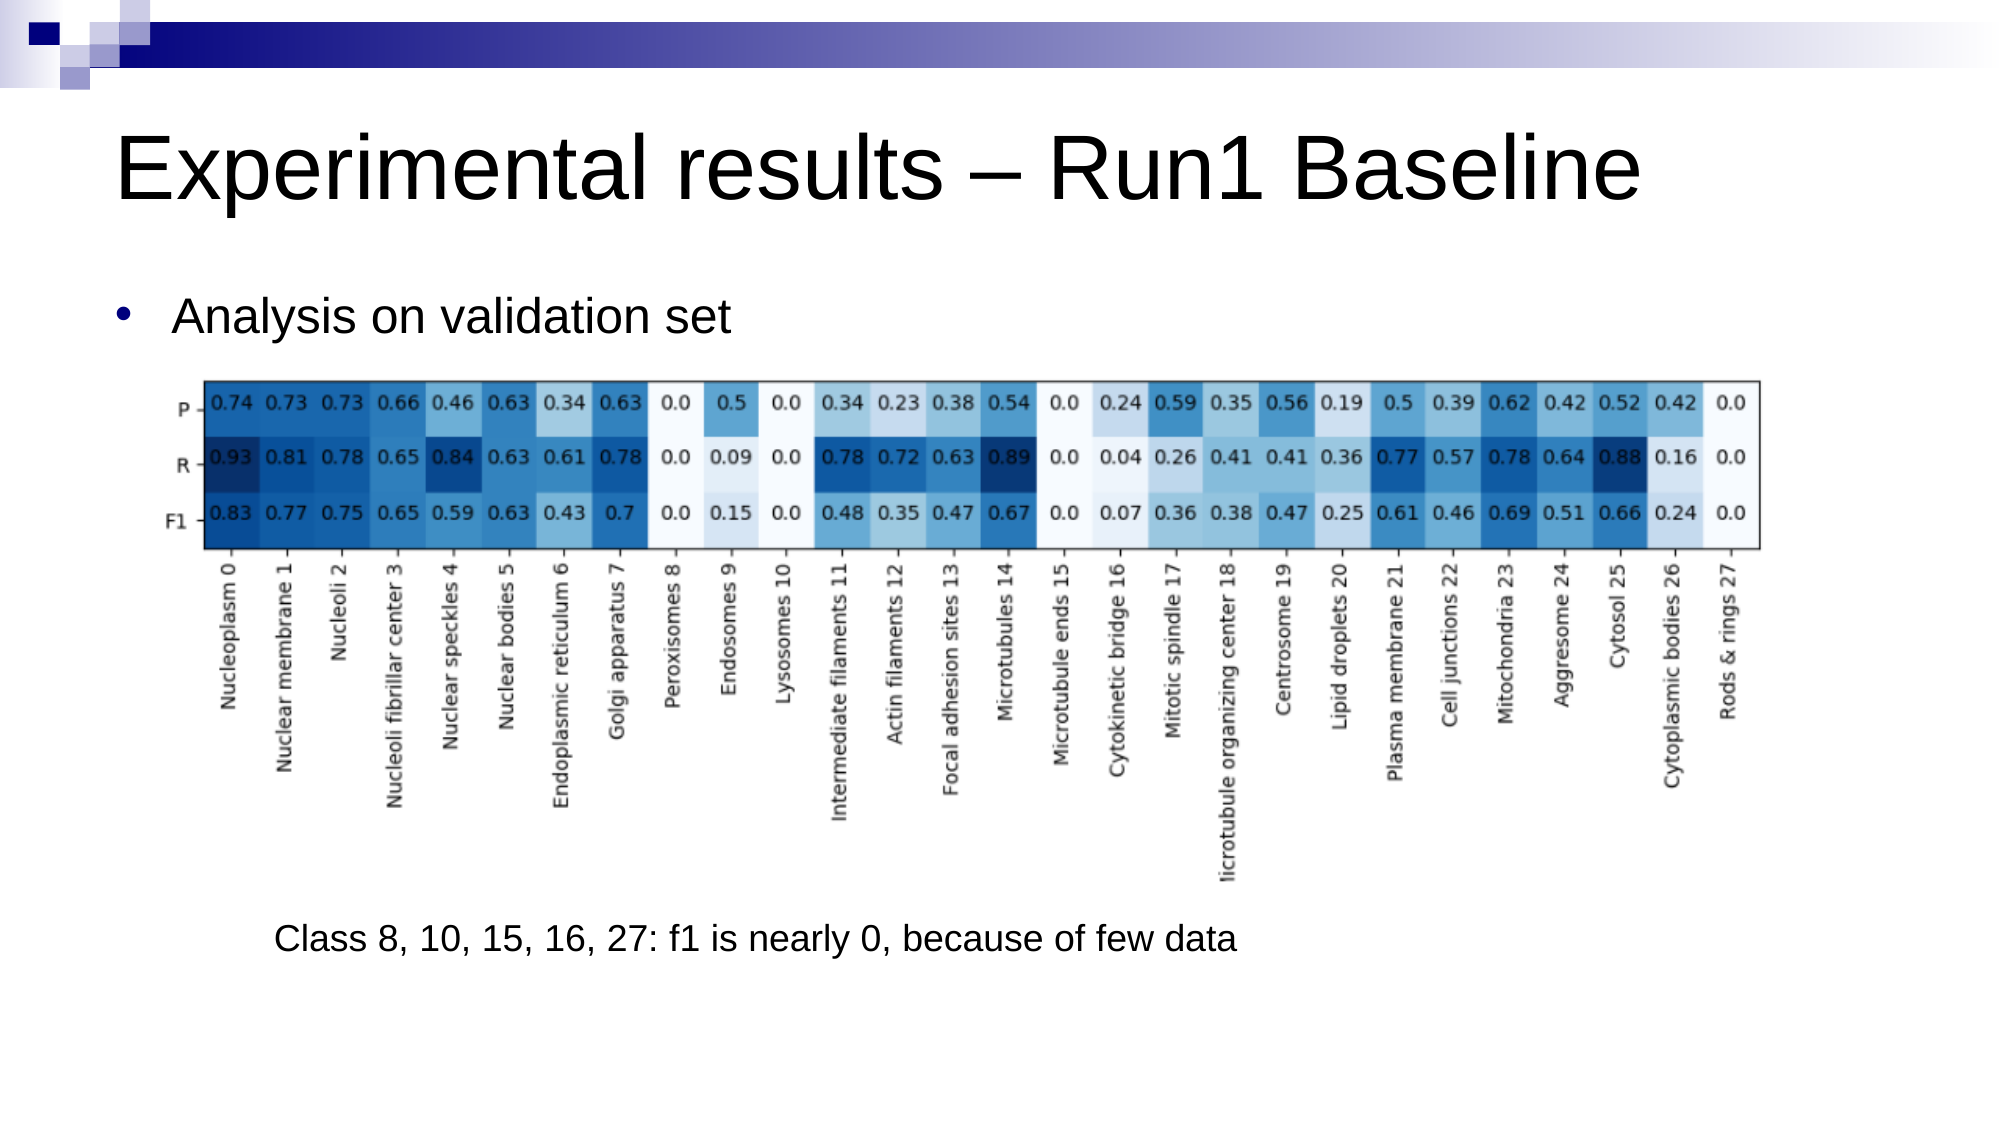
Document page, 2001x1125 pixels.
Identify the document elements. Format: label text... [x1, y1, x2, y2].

text_box Class 8, 10, 15, 16, 27: f1 is nearly 0, because of few data [259, 906, 1259, 968]
title Experimental results – Run1 Baseline [99, 93, 1954, 232]
list Analysis on validation set [99, 275, 1900, 1067]
picture [154, 373, 1775, 894]
